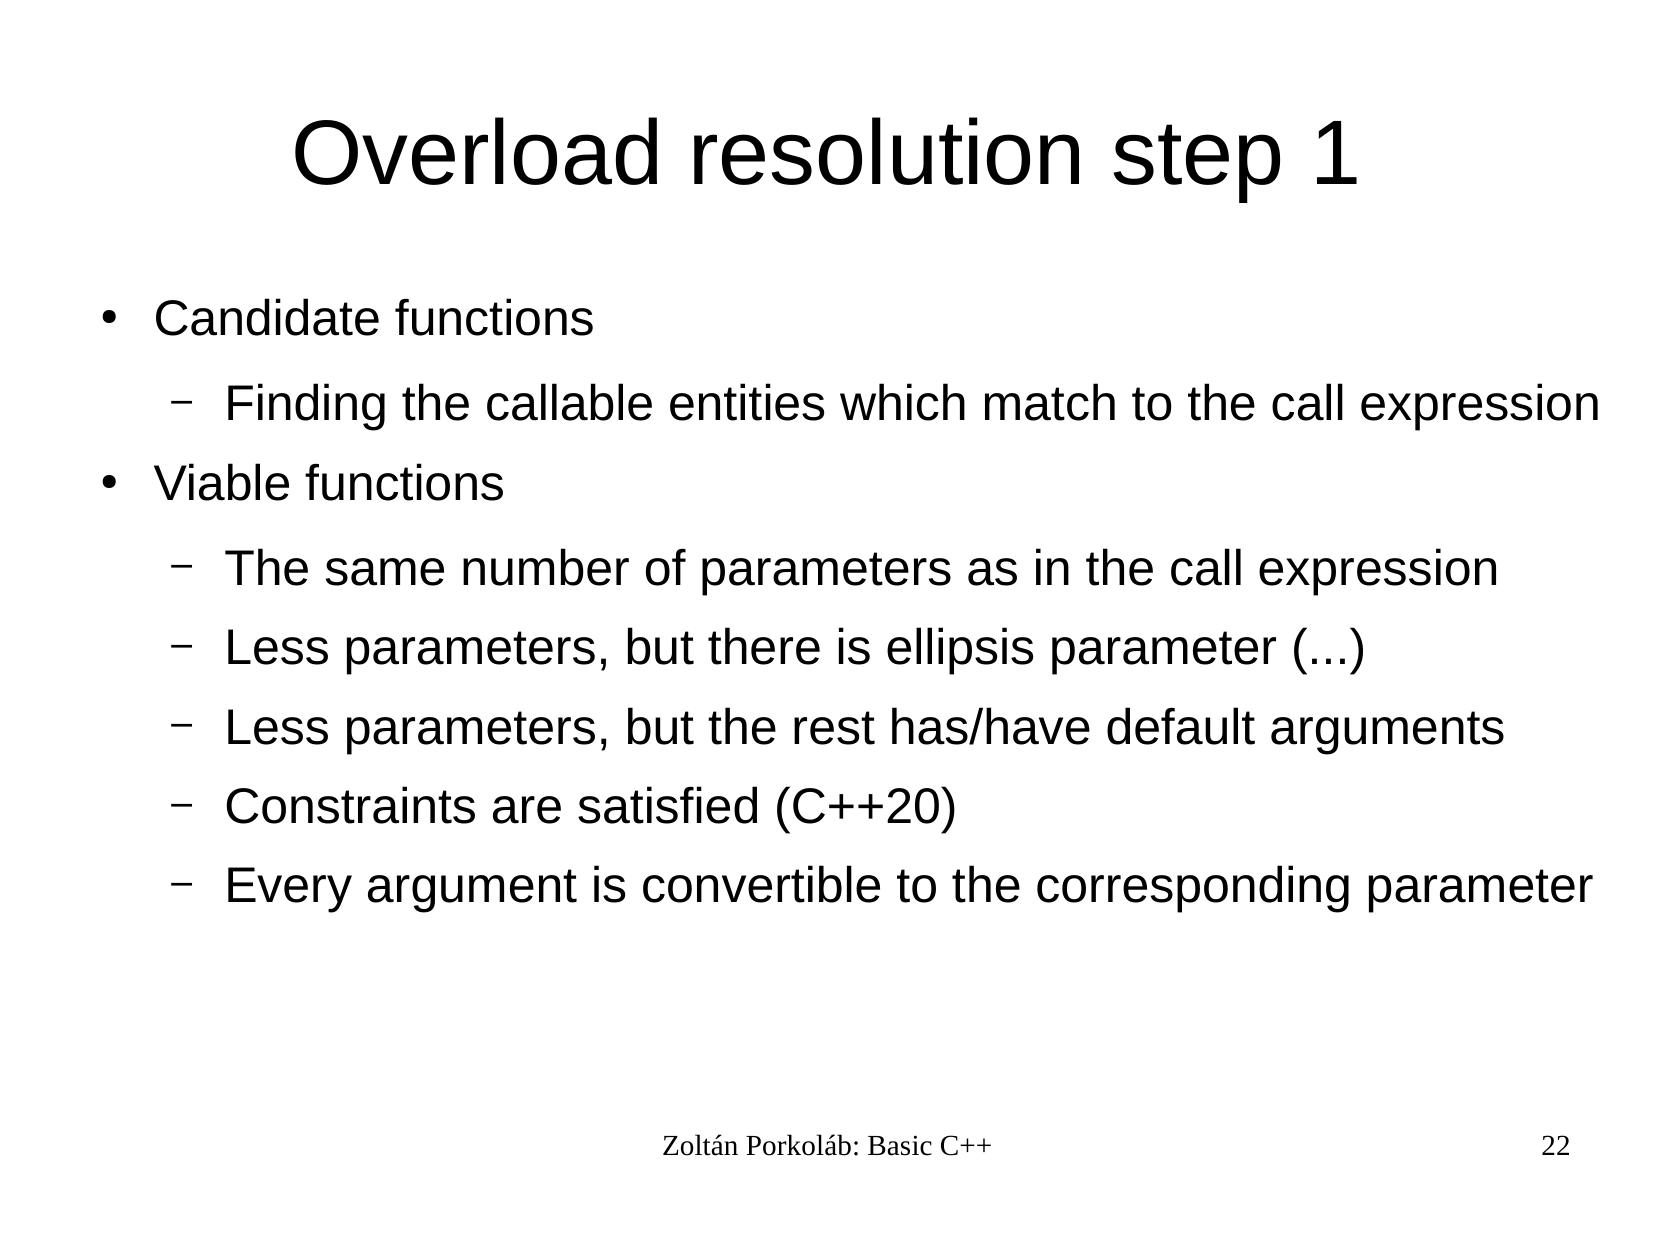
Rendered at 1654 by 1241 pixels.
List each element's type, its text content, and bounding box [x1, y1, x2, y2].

list Candidate functions Finding the callable entities which match to the call expression Viable functions The same number of parameters as in the call expression Less parameters, but there is ellipsis parameter (...) Less parameters, but the rest has/have default arguments Constraints are satisfied (C++20) Every argument is convertible to the corresponding parameter [82, 290, 1636, 991]
title Overload resolution step 1 [82, 49, 1571, 257]
